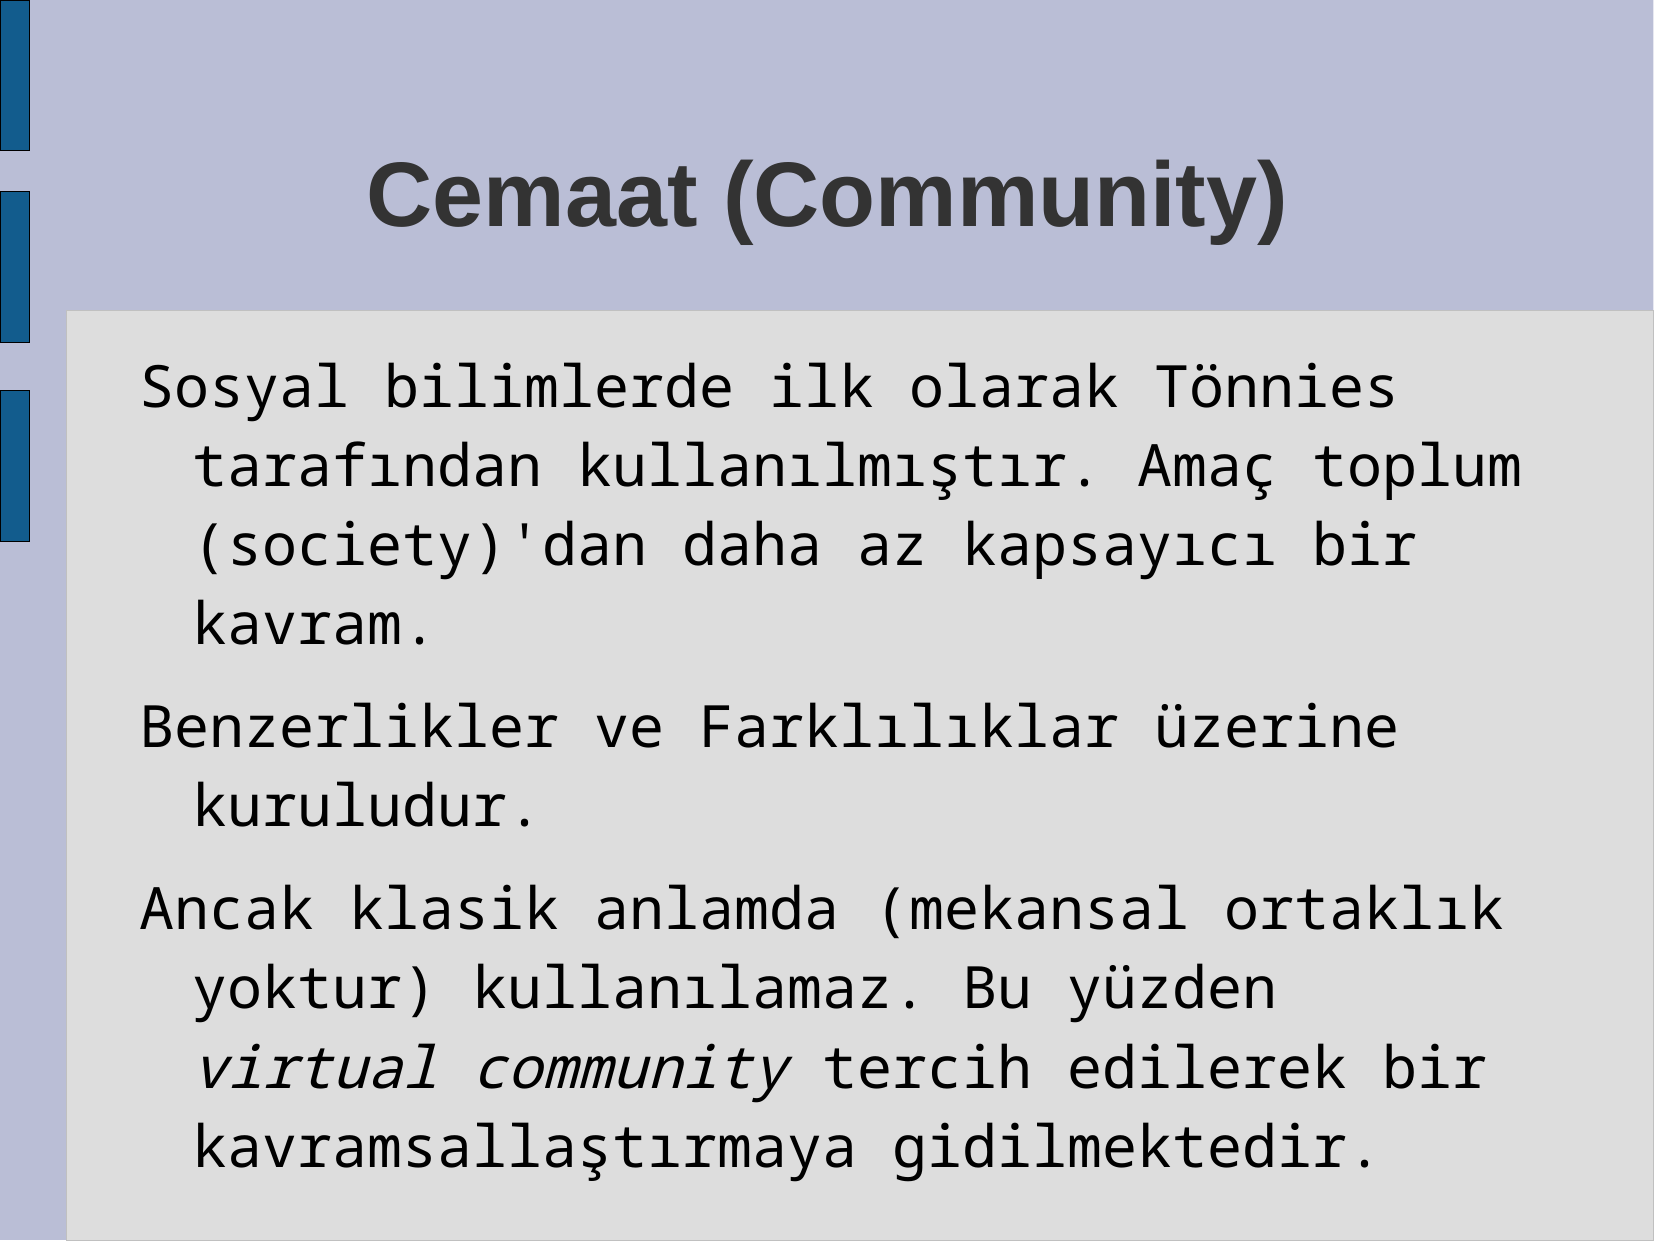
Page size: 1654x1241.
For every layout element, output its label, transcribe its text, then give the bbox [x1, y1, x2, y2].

title Cemaat (Community) [121, 91, 1534, 299]
list Sosyal bilimlerde ilk olarak Tönnies tarafından kullanılmıştır. Amaç toplum (society)'dan daha az kapsayıcı bir kavram. Benzerlikler ve Farklılıklar üzerine kuruludur. Ancak klasik anlamda (mekansal ortaklık yoktur) kullanılamaz. Bu yüzden virtual community tercih edilerek bir kavramsallaştırmaya gidilmektedir. [121, 344, 1534, 1141]
